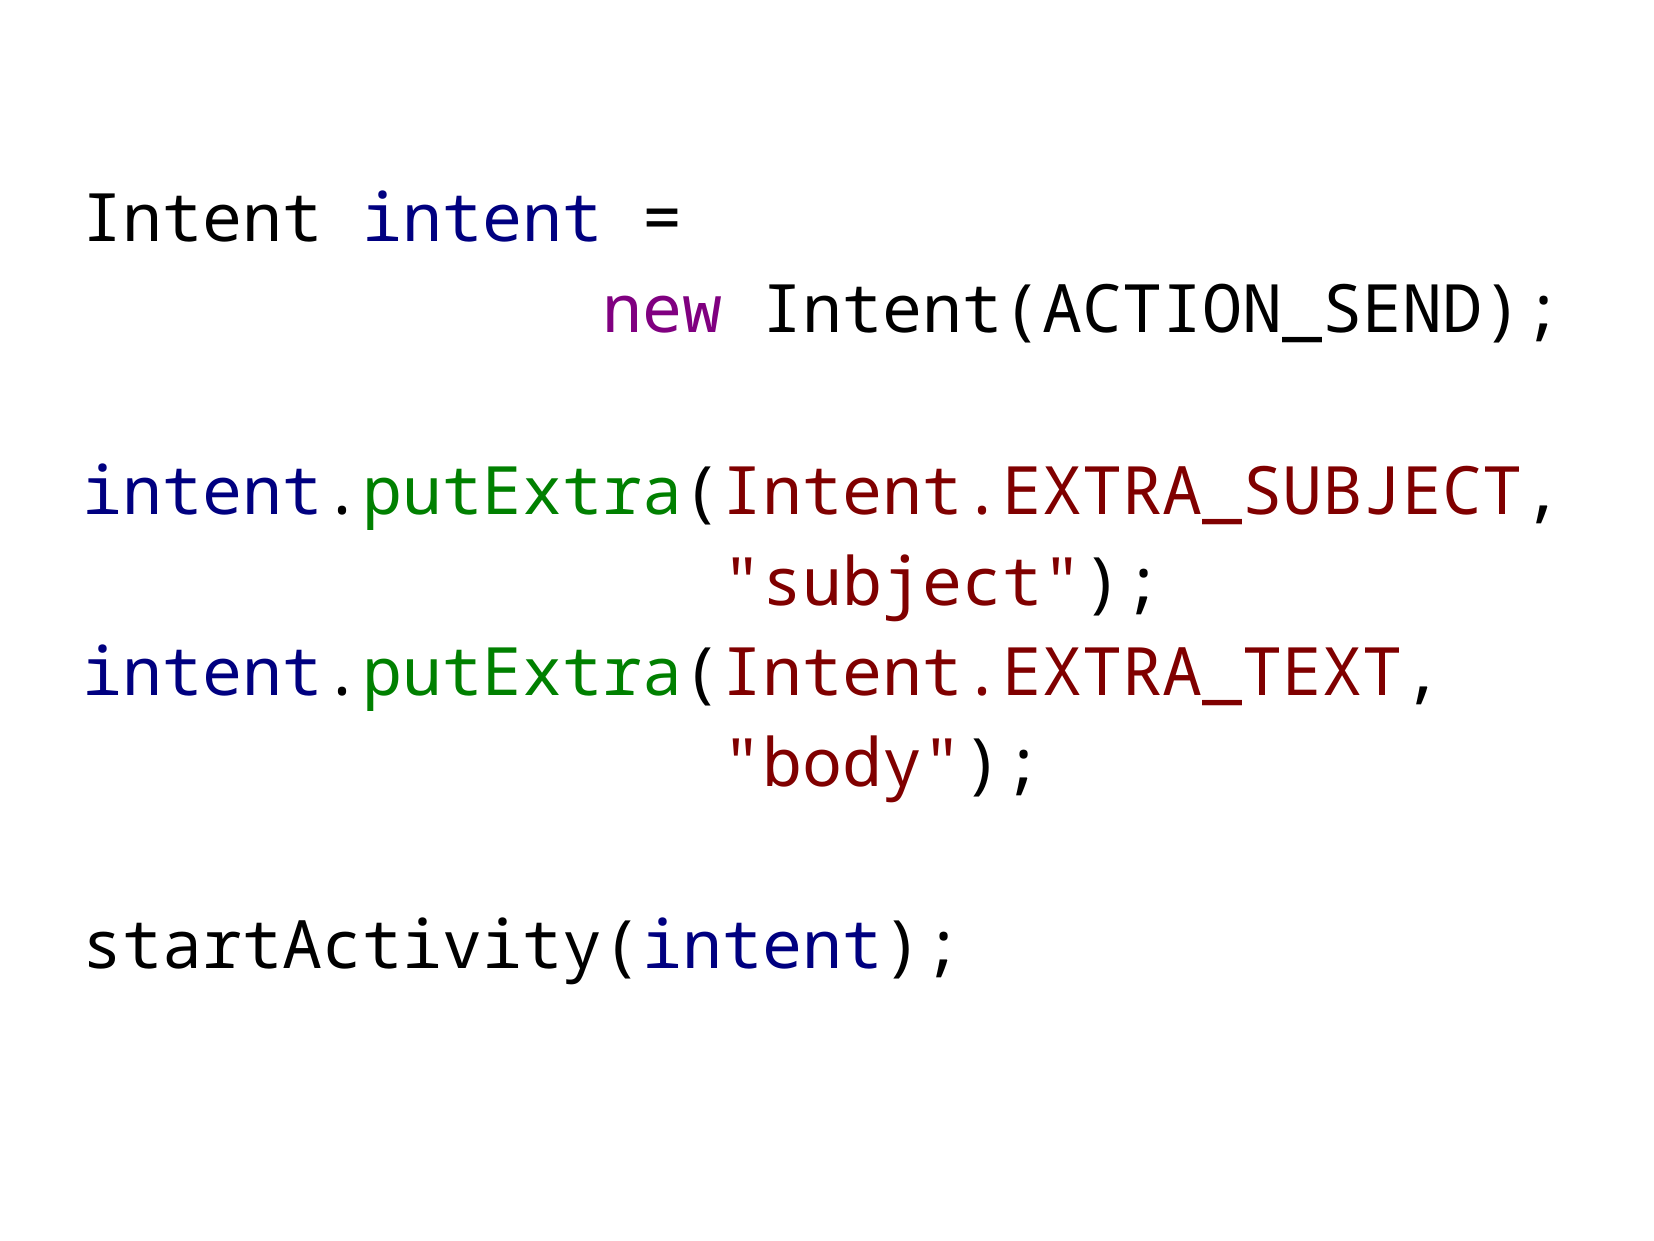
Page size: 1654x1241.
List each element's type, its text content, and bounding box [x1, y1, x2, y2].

subtitle Intent intent = new Intent(ACTION_SEND); intent.putExtra(Intent.EXTRA_SUBJECT, "subject"); intent.putExtra(Intent.EXTRA_TEXT, "body"); startActivity(intent); [82, 56, 1571, 1102]
